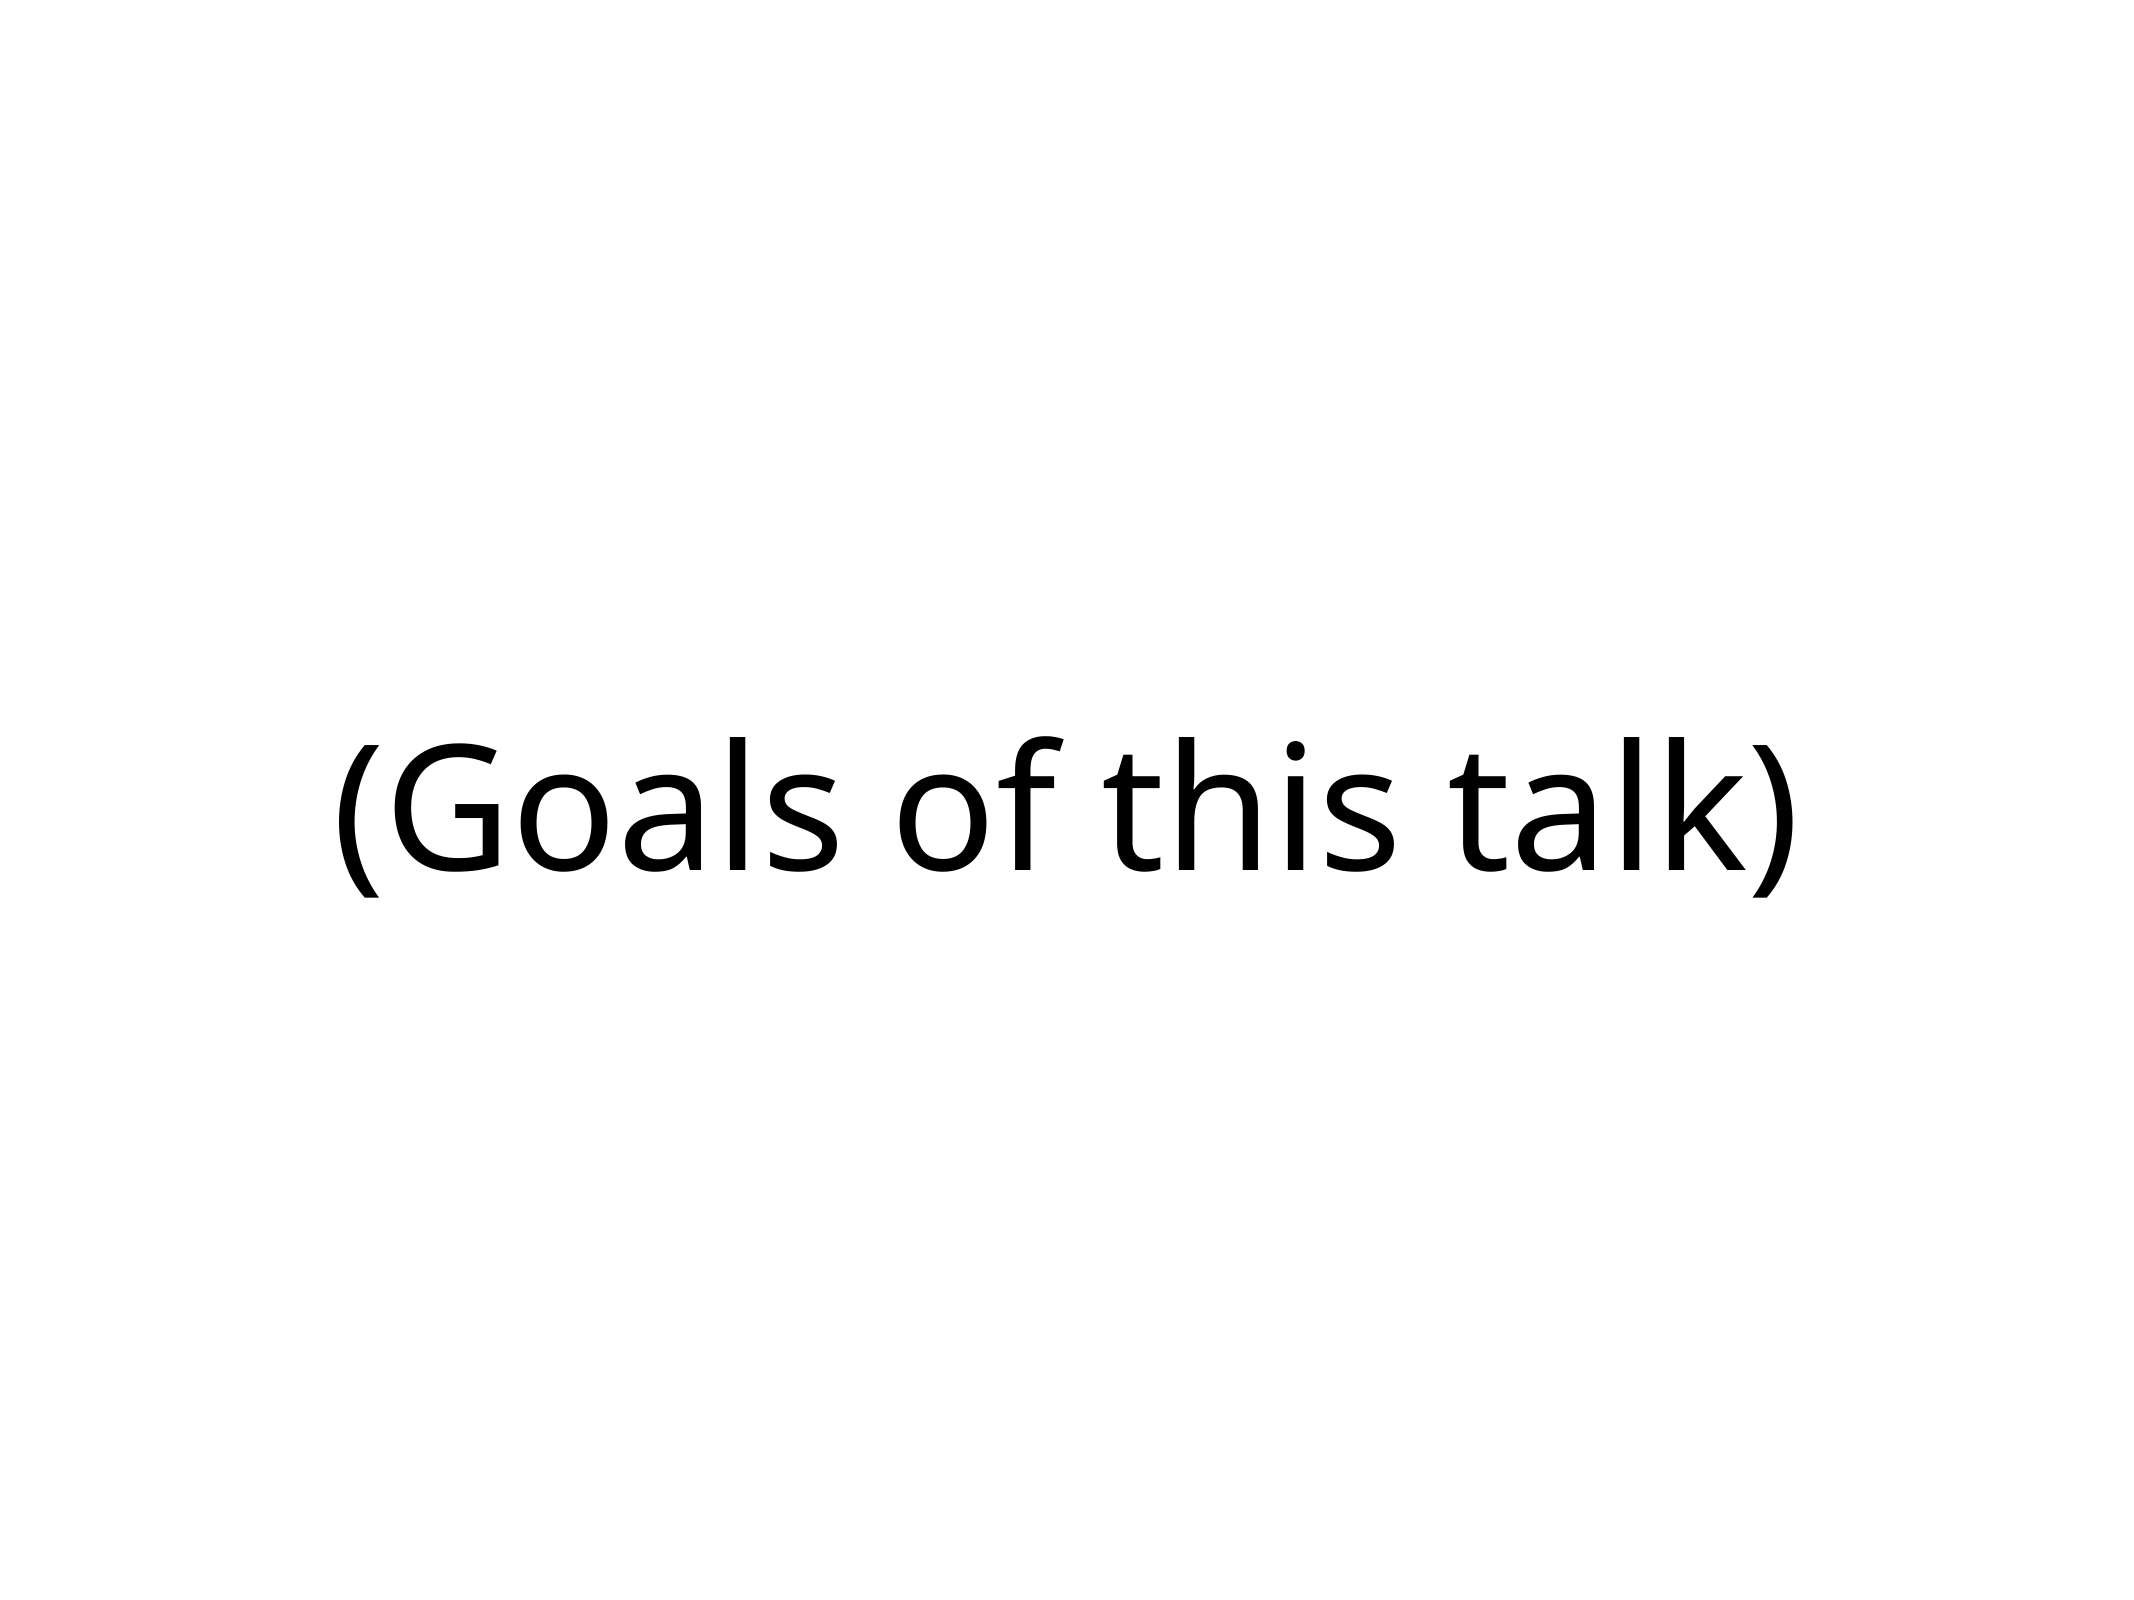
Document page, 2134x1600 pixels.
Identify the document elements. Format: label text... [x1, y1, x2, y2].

title (Goals of this talk) [208, 487, 1925, 1113]
